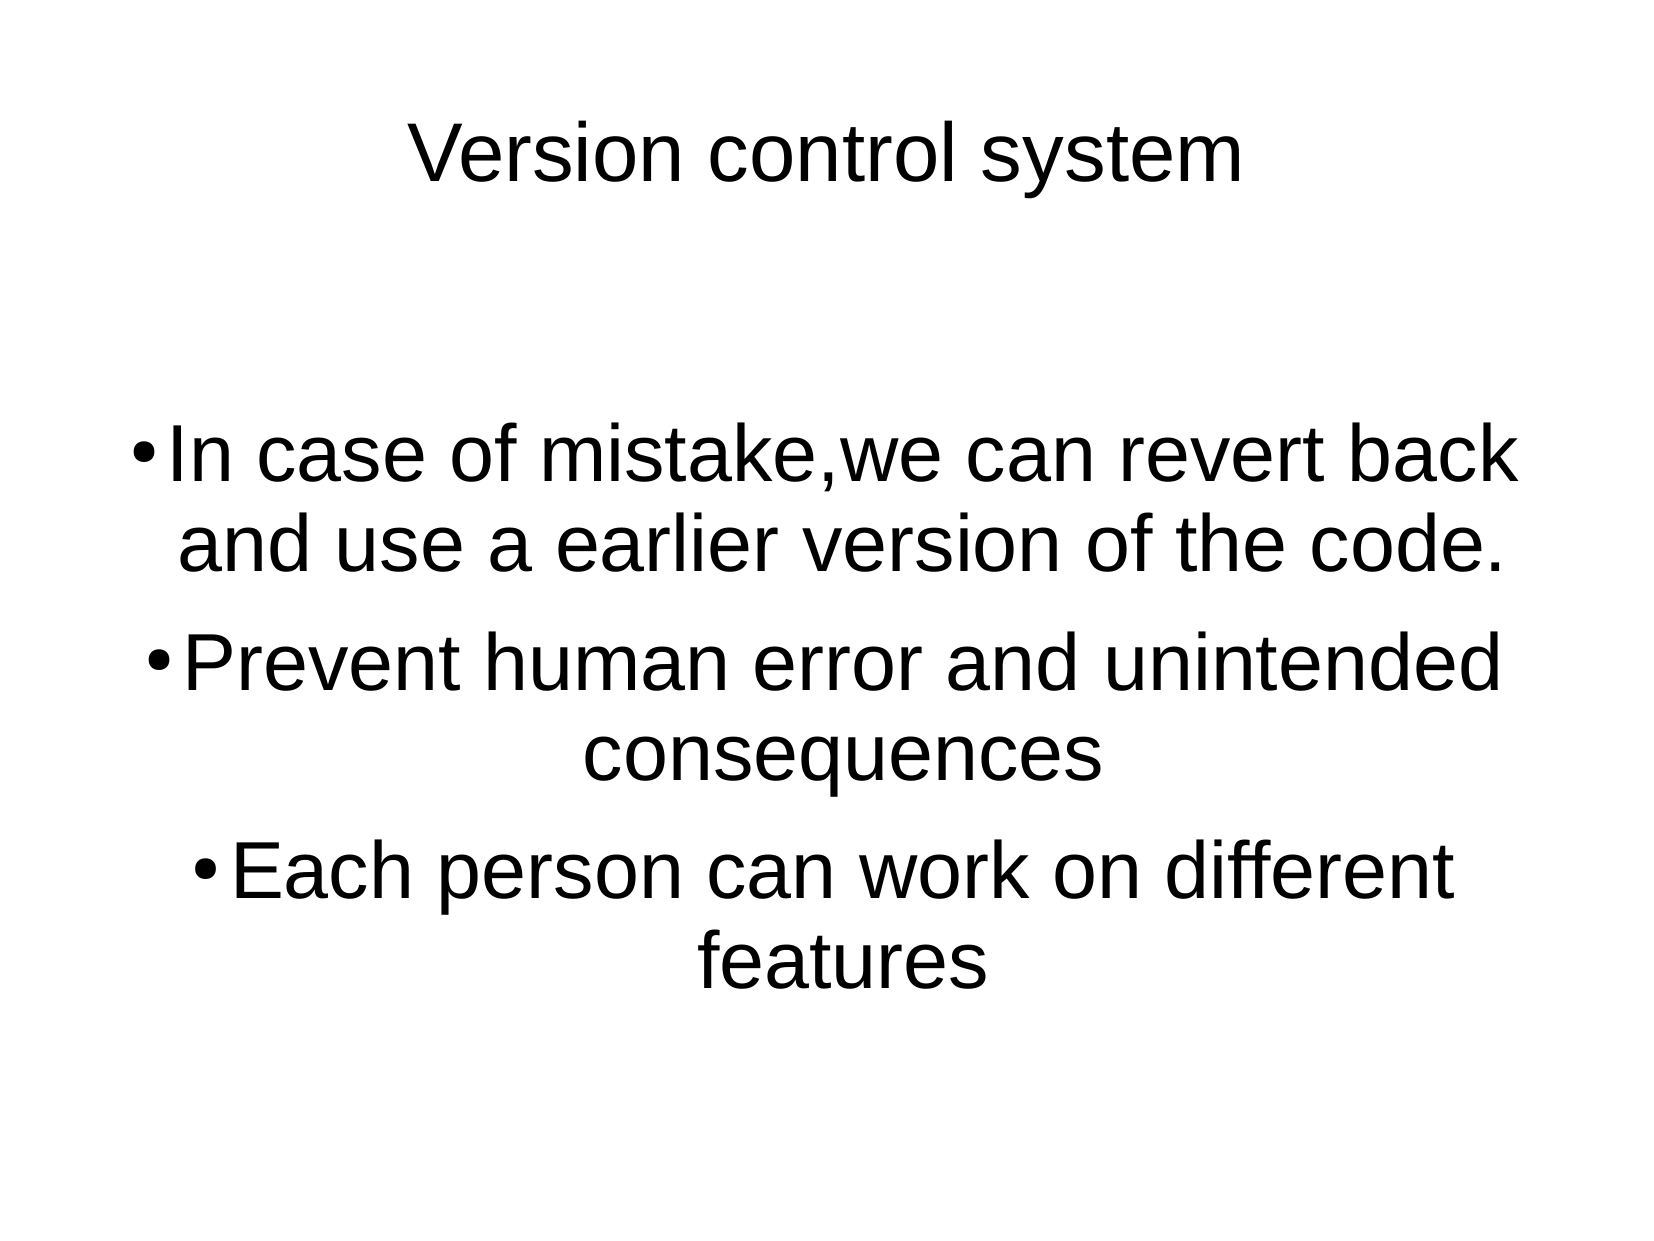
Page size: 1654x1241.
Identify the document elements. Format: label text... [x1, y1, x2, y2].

list In case of mistake,we can revert back and use a earlier version of the code. Prevent human error and unintended consequences Each person can work on different features [82, 290, 1571, 1010]
title Version control system [82, 49, 1571, 257]
